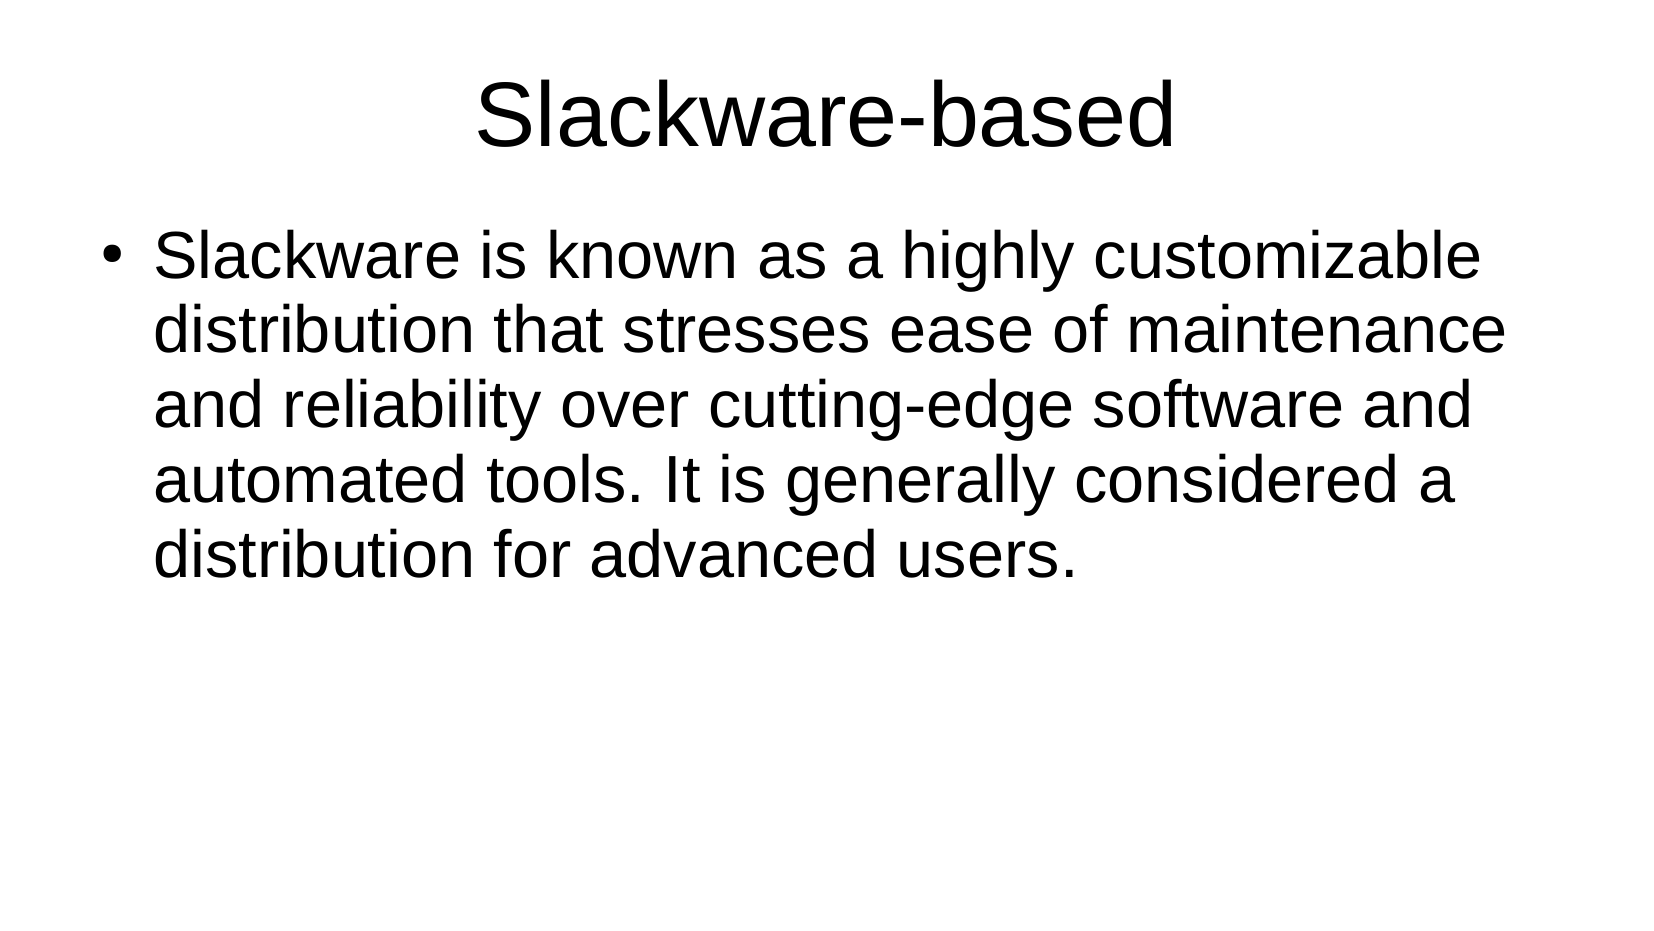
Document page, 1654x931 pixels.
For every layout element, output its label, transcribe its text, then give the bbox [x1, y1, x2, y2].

list Slackware is known as a highly customizable distribution that stresses ease of maintenance and reliability over cutting-edge software and automated tools. It is generally considered a distribution for advanced users. [82, 217, 1571, 758]
title Slackware-based [82, 37, 1571, 193]
